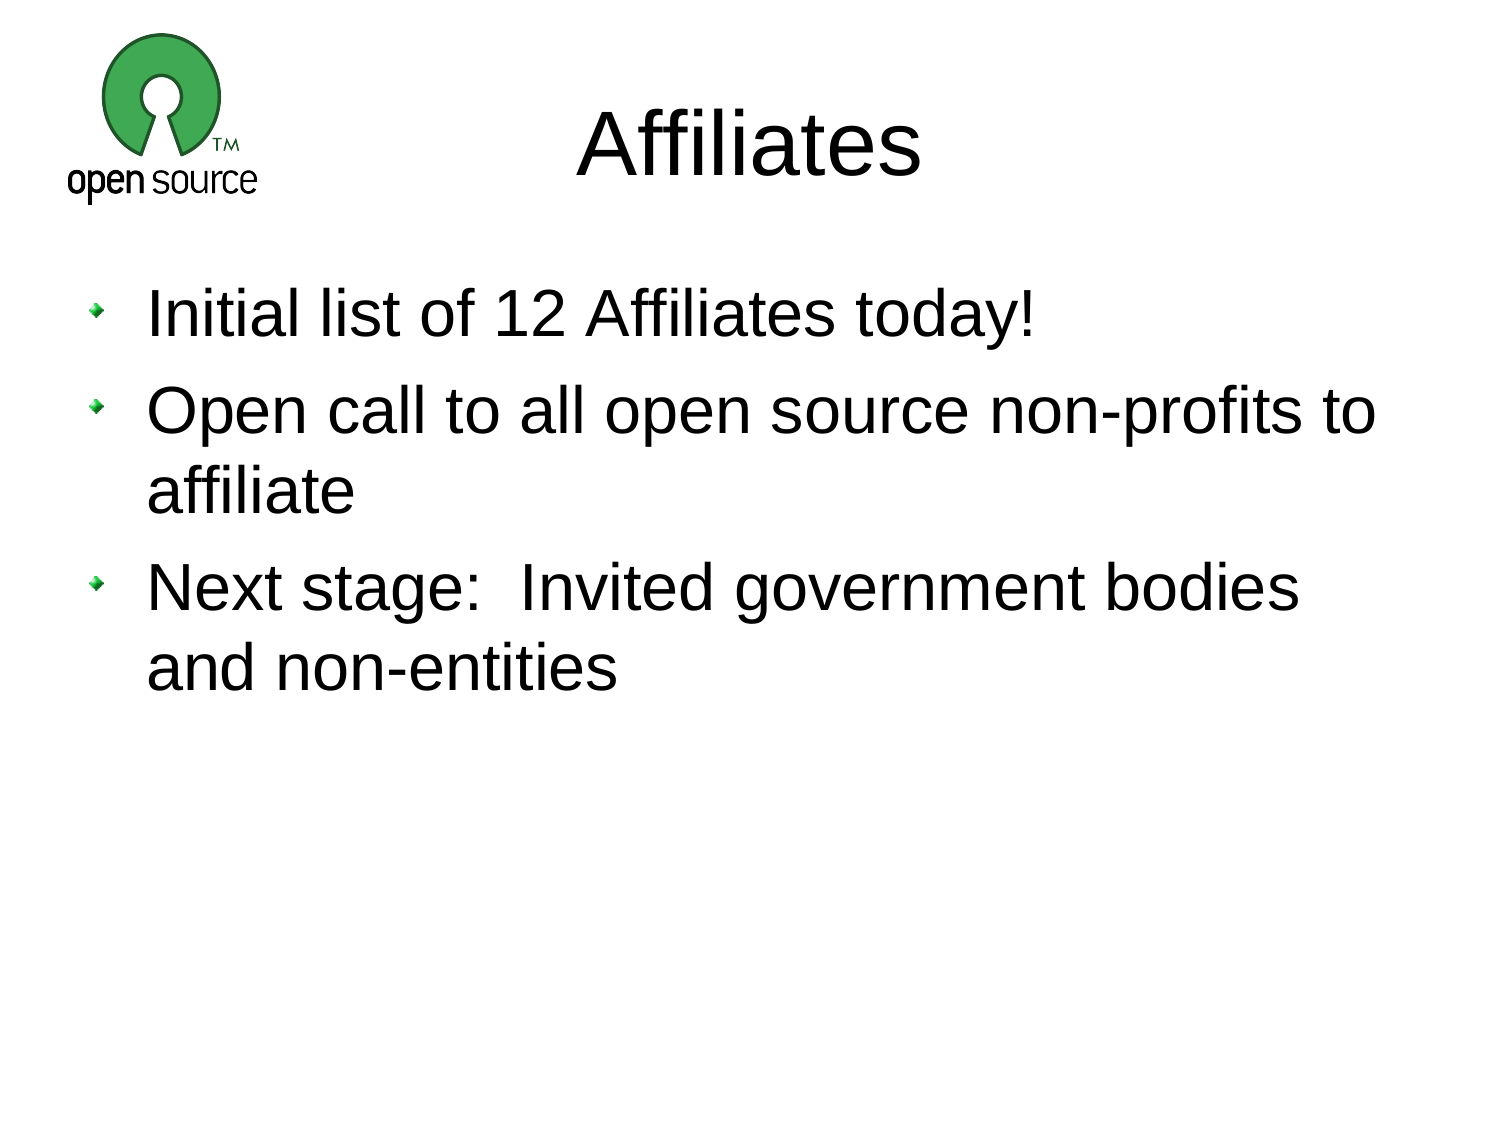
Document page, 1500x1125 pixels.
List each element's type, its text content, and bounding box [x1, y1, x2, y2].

picture [68, 33, 257, 205]
list Initial list of 12 Affiliates today! Open call to all open source non-profits to affiliate Next stage: Invited government bodies and non-entities [75, 262, 1426, 1005]
title Affiliates [75, 45, 1426, 233]
